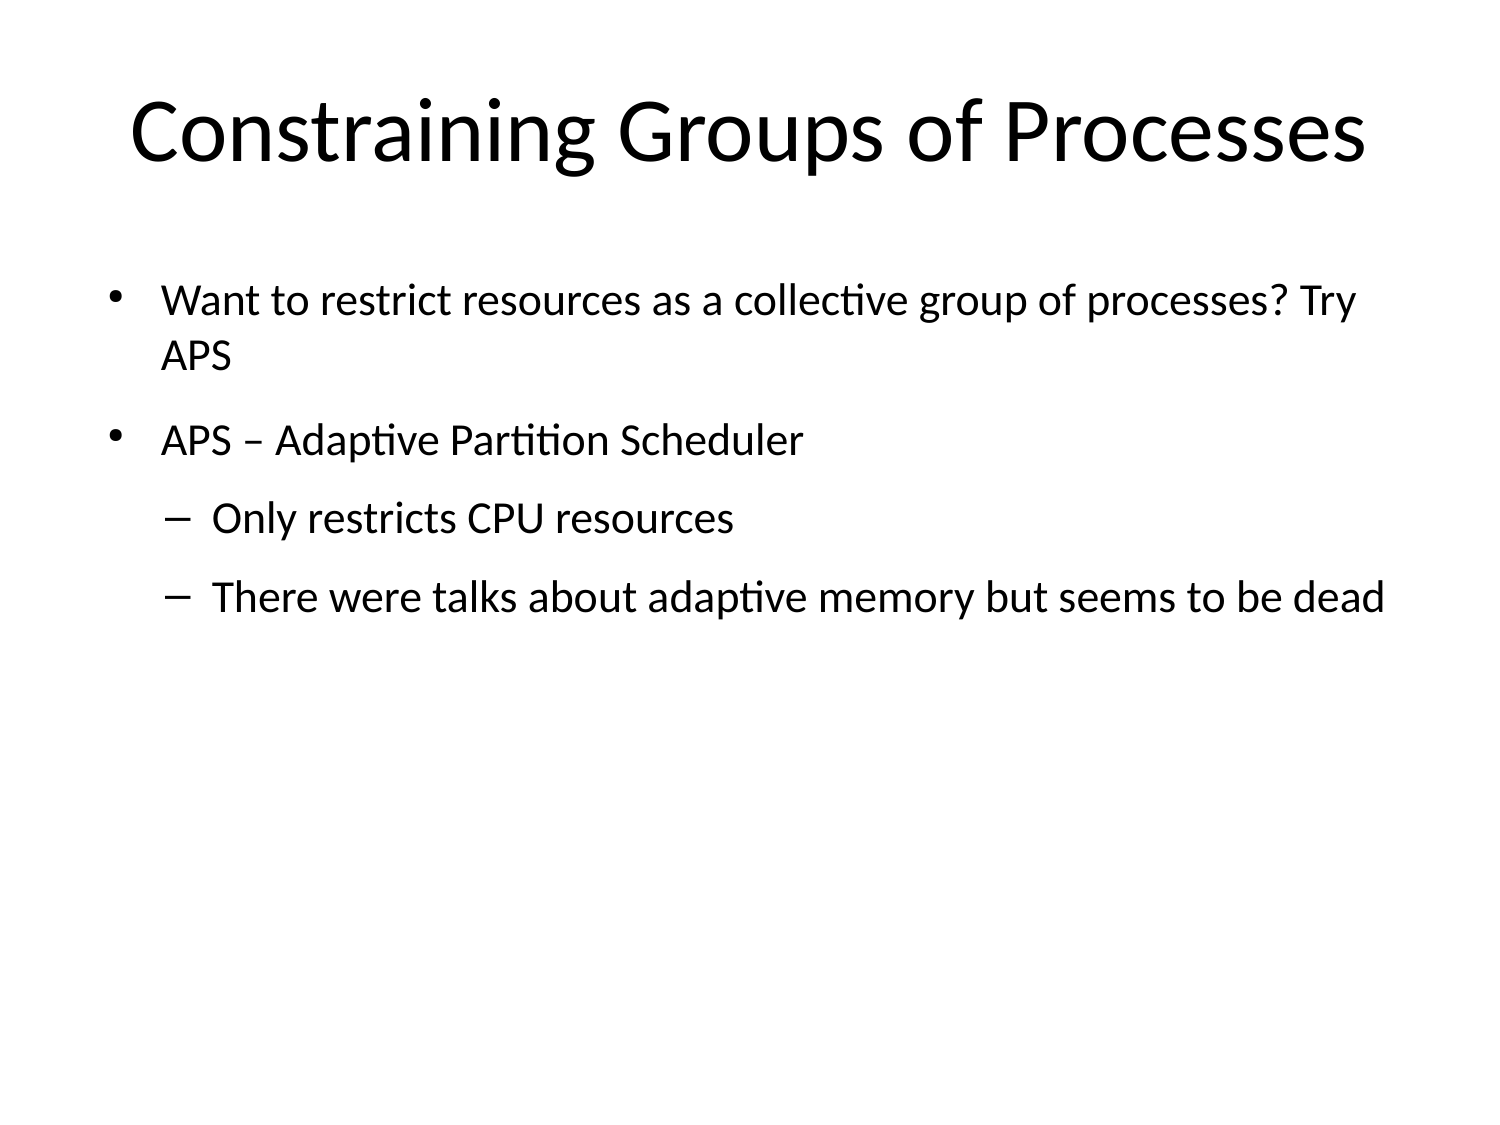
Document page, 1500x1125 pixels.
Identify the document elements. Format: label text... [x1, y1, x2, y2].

title Constraining Groups of Processes [75, 45, 1425, 233]
list Want to restrict resources as a collective group of processes? Try APS APS – Adaptive Partition Scheduler Only restricts CPU resources There were talks about adaptive memory but seems to be dead [75, 262, 1426, 1005]
